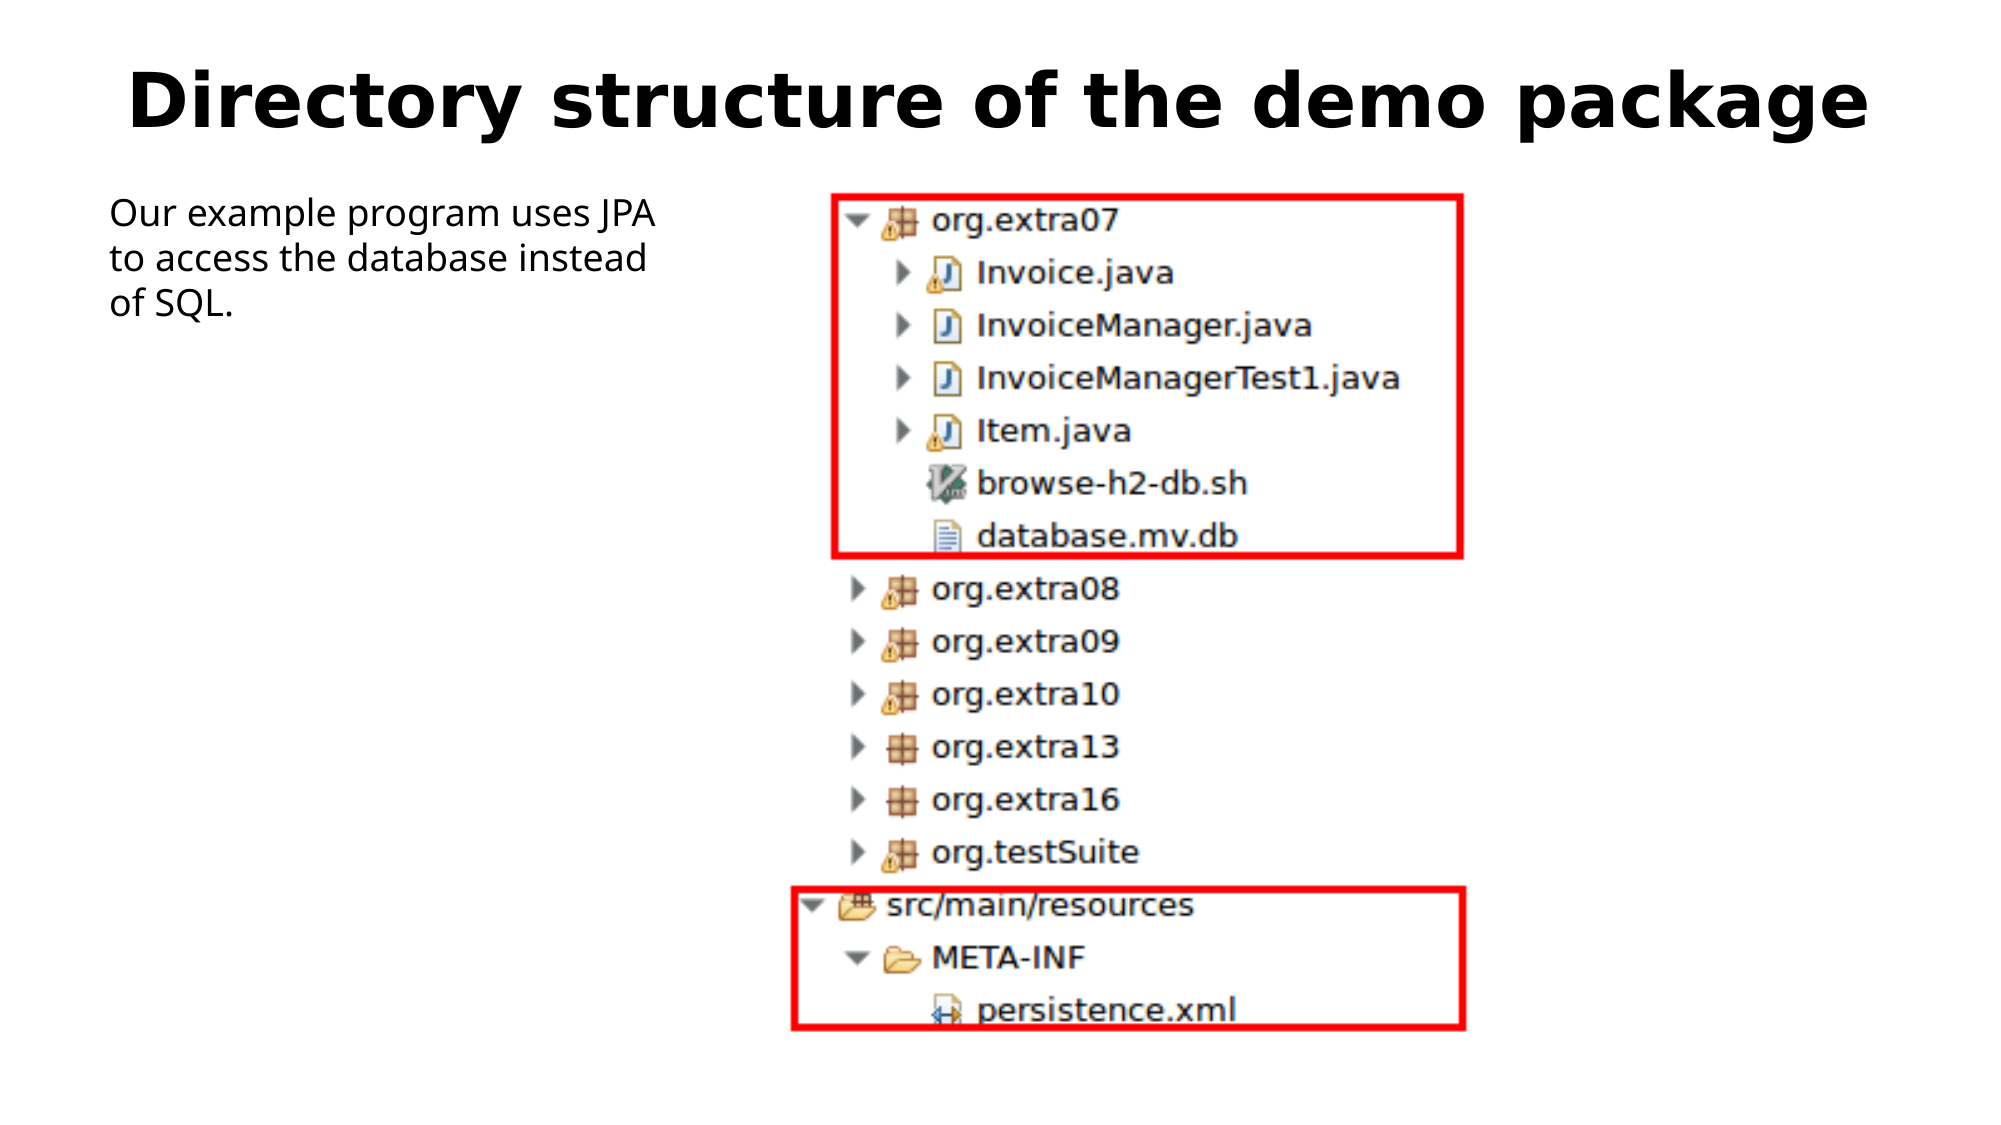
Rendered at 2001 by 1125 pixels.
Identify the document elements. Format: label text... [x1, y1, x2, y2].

picture [779, 189, 1560, 1042]
title Directory structure of the demo package [99, 44, 1900, 177]
list Our example program uses JPA to access the database instead of SQL. [109, 188, 690, 1060]
